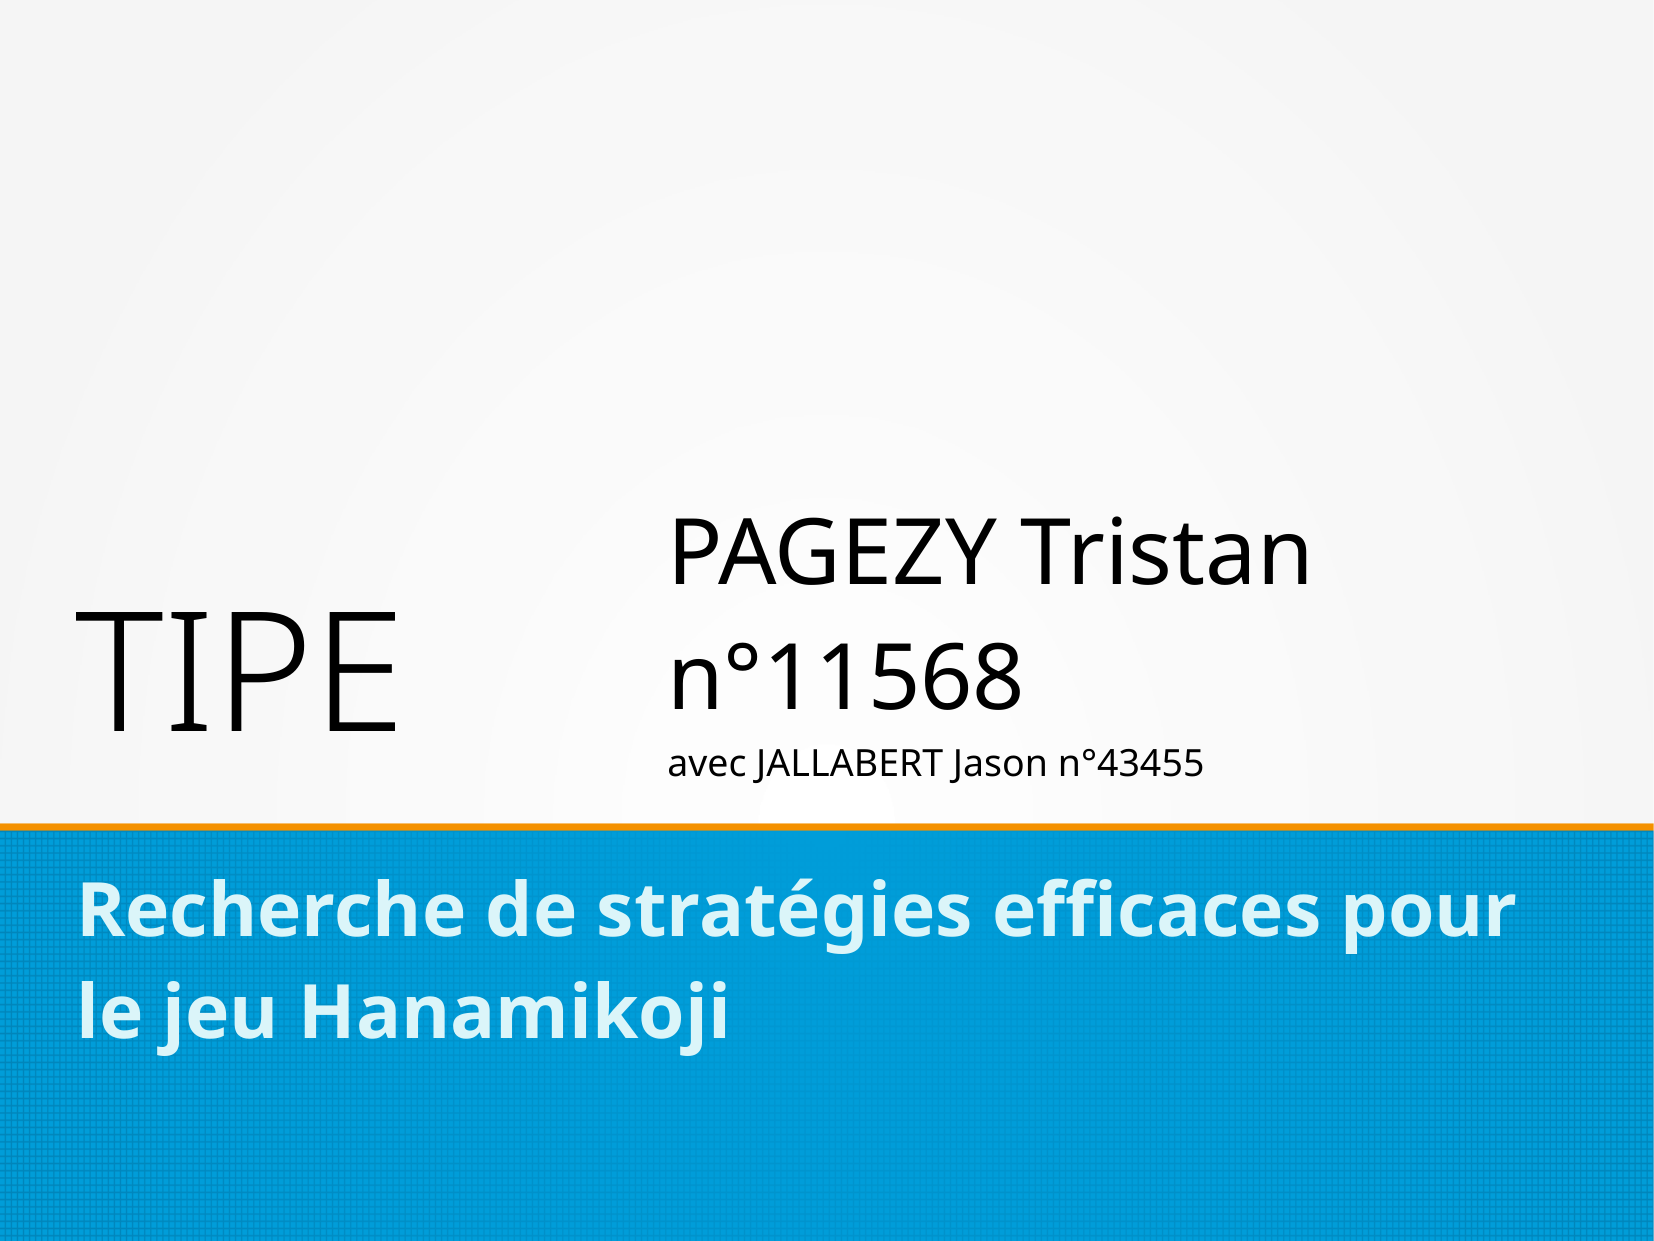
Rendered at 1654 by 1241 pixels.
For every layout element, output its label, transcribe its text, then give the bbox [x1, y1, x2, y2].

title TIPE [75, 49, 1564, 781]
subtitle Recherche de stratégies efficaces pour le jeu Hanamikoji [76, 855, 1564, 1111]
picture [0, 0, 1654, 830]
text_box PAGEZY Tristan n°11568 avec JALLABERT Jason n°43455 [661, 483, 1654, 792]
